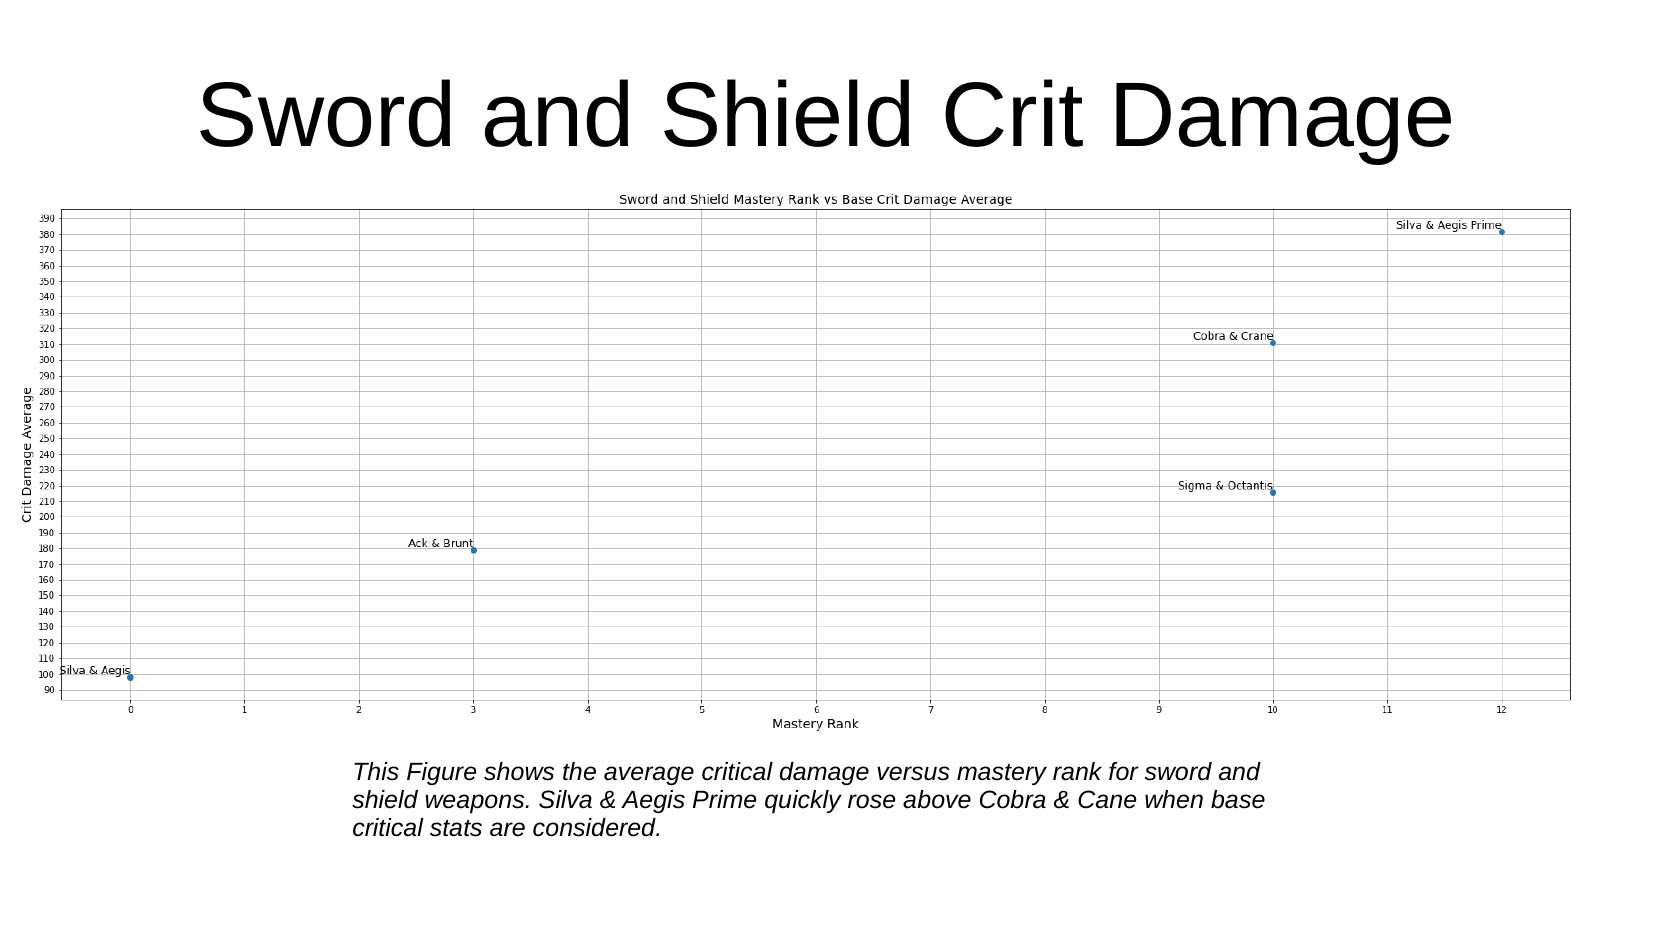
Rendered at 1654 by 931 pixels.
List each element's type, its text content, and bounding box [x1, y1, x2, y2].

picture [15, 187, 1576, 737]
text_box This Figure shows the average critical damage versus mastery rank for sword and shield weapons. Silva & Aegis Prime quickly rose above Cobra & Cane when base critical stats are considered. [337, 750, 1306, 849]
title Sword and Shield Crit Damage [82, 37, 1571, 187]
